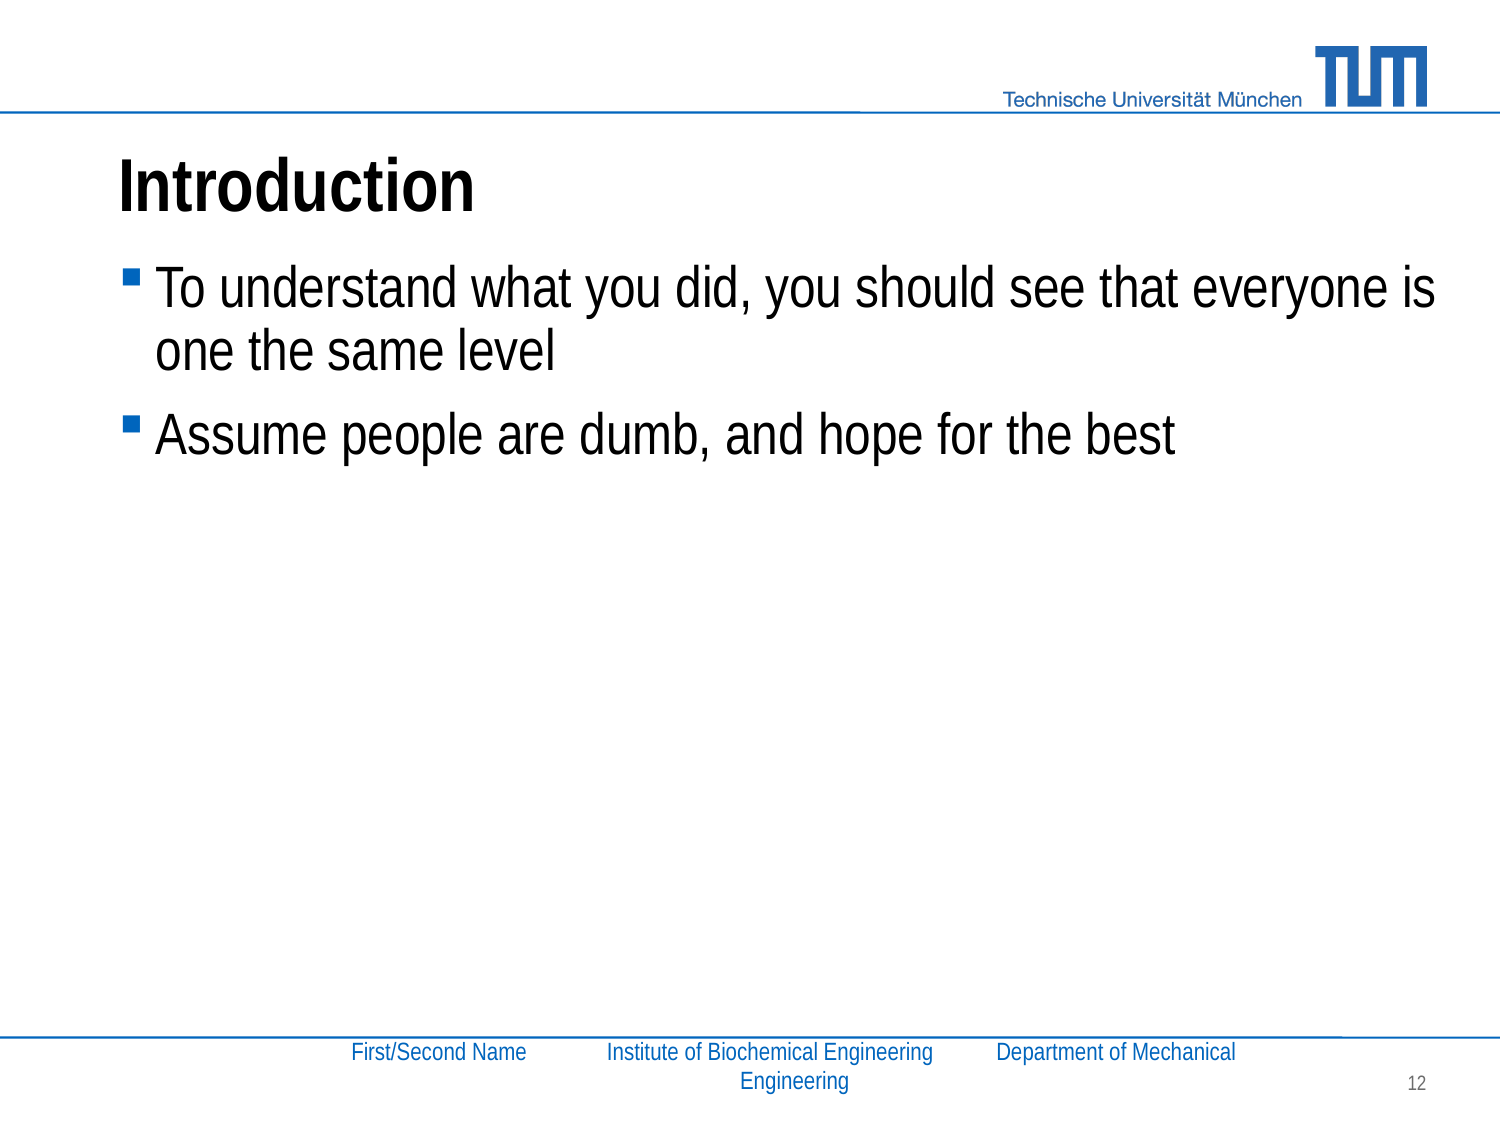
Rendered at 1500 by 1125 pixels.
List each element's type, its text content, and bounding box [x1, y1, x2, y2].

slide_number <number> [1340, 1042, 1427, 1103]
list To understand what you did, you should see that everyone is one the same level Assume people are dumb, and hope for the best [103, 249, 1473, 1014]
footer First/Second Name Institute of Biochemical Engineering Department of Mechanical Engineering [278, 1042, 1312, 1103]
picture [1003, 46, 1427, 107]
title Introduction [103, 114, 1397, 235]
